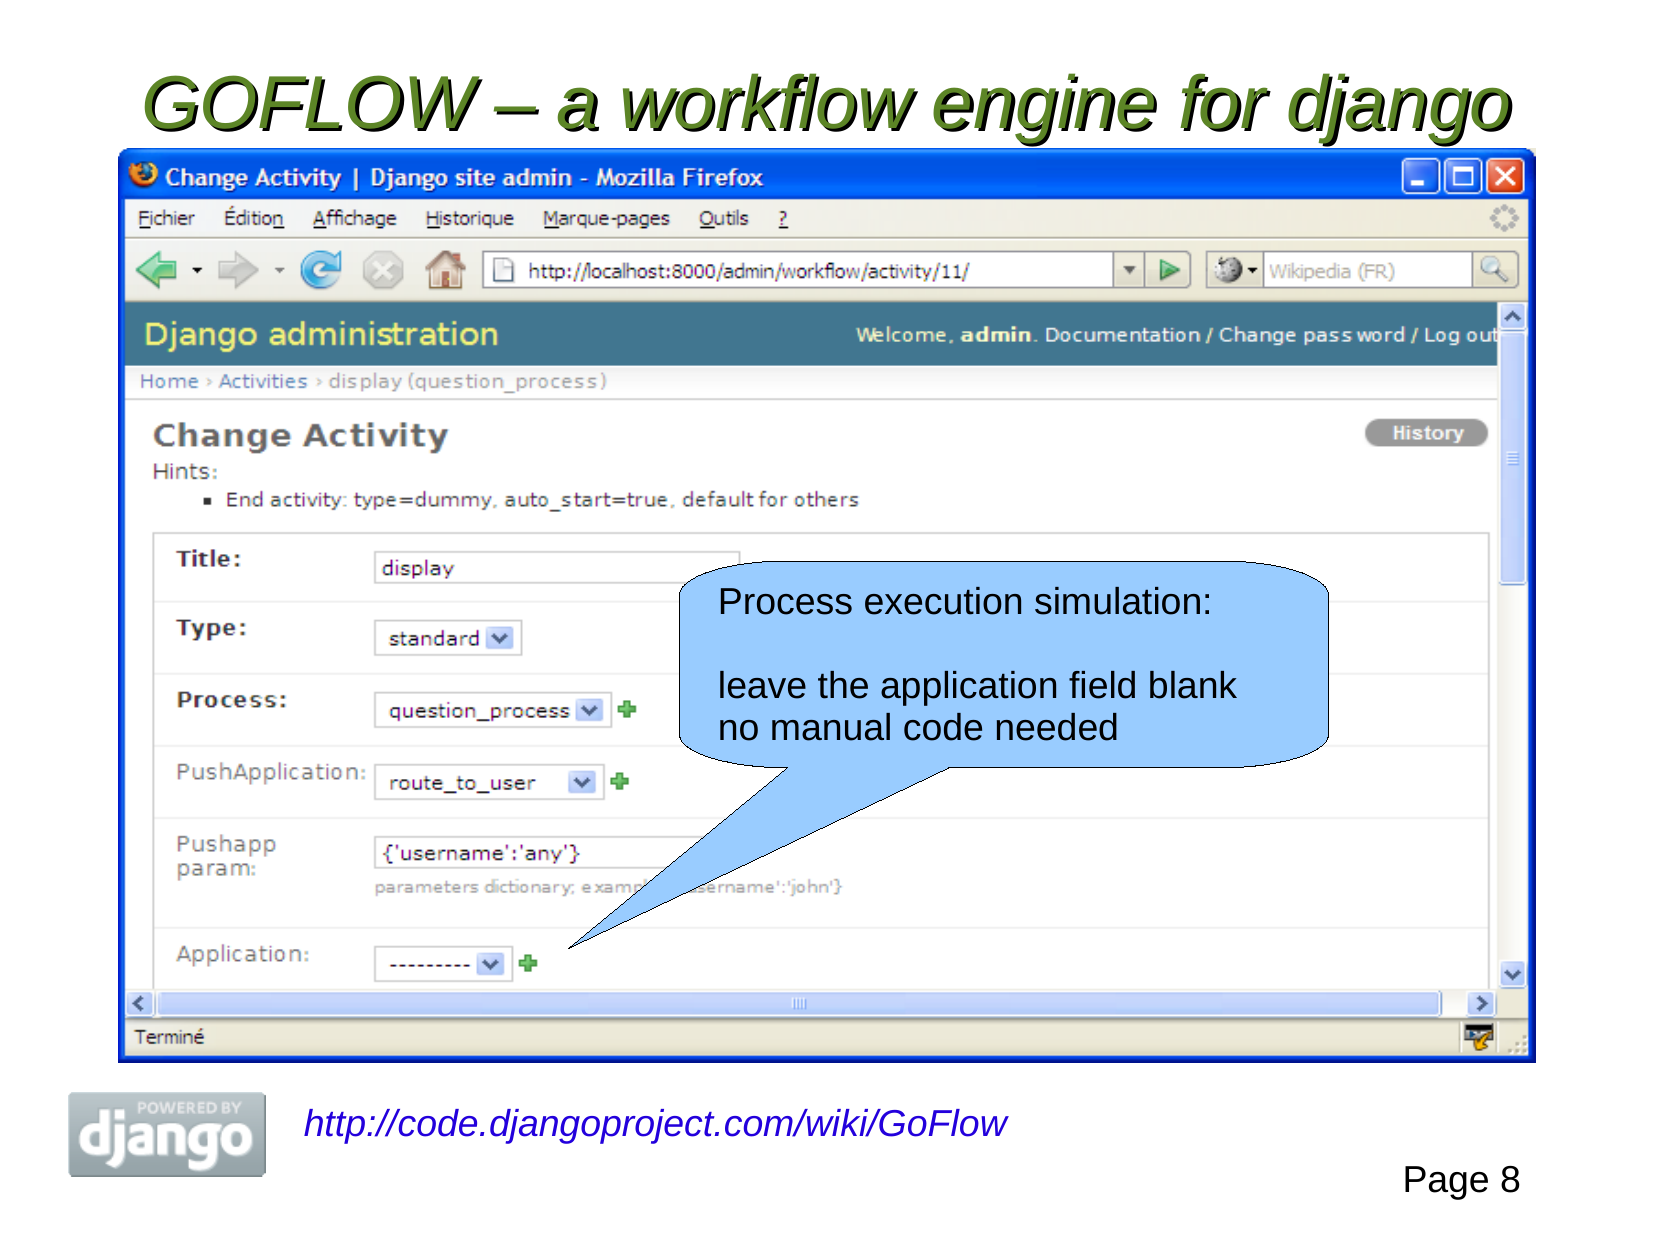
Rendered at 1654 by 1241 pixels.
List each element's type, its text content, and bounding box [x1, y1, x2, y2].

text_box Page <numéro> [1387, 1151, 1654, 1223]
picture [68, 1092, 266, 1177]
text_box http://code.djangoproject.com/wiki/GoFlow [288, 1094, 1023, 1152]
picture [118, 148, 1536, 1063]
title GOFLOW – a workflow engine for django [82, 56, 1571, 148]
text_box Process execution simulation: leave the application field blank no manual code needed [568, 561, 1329, 949]
